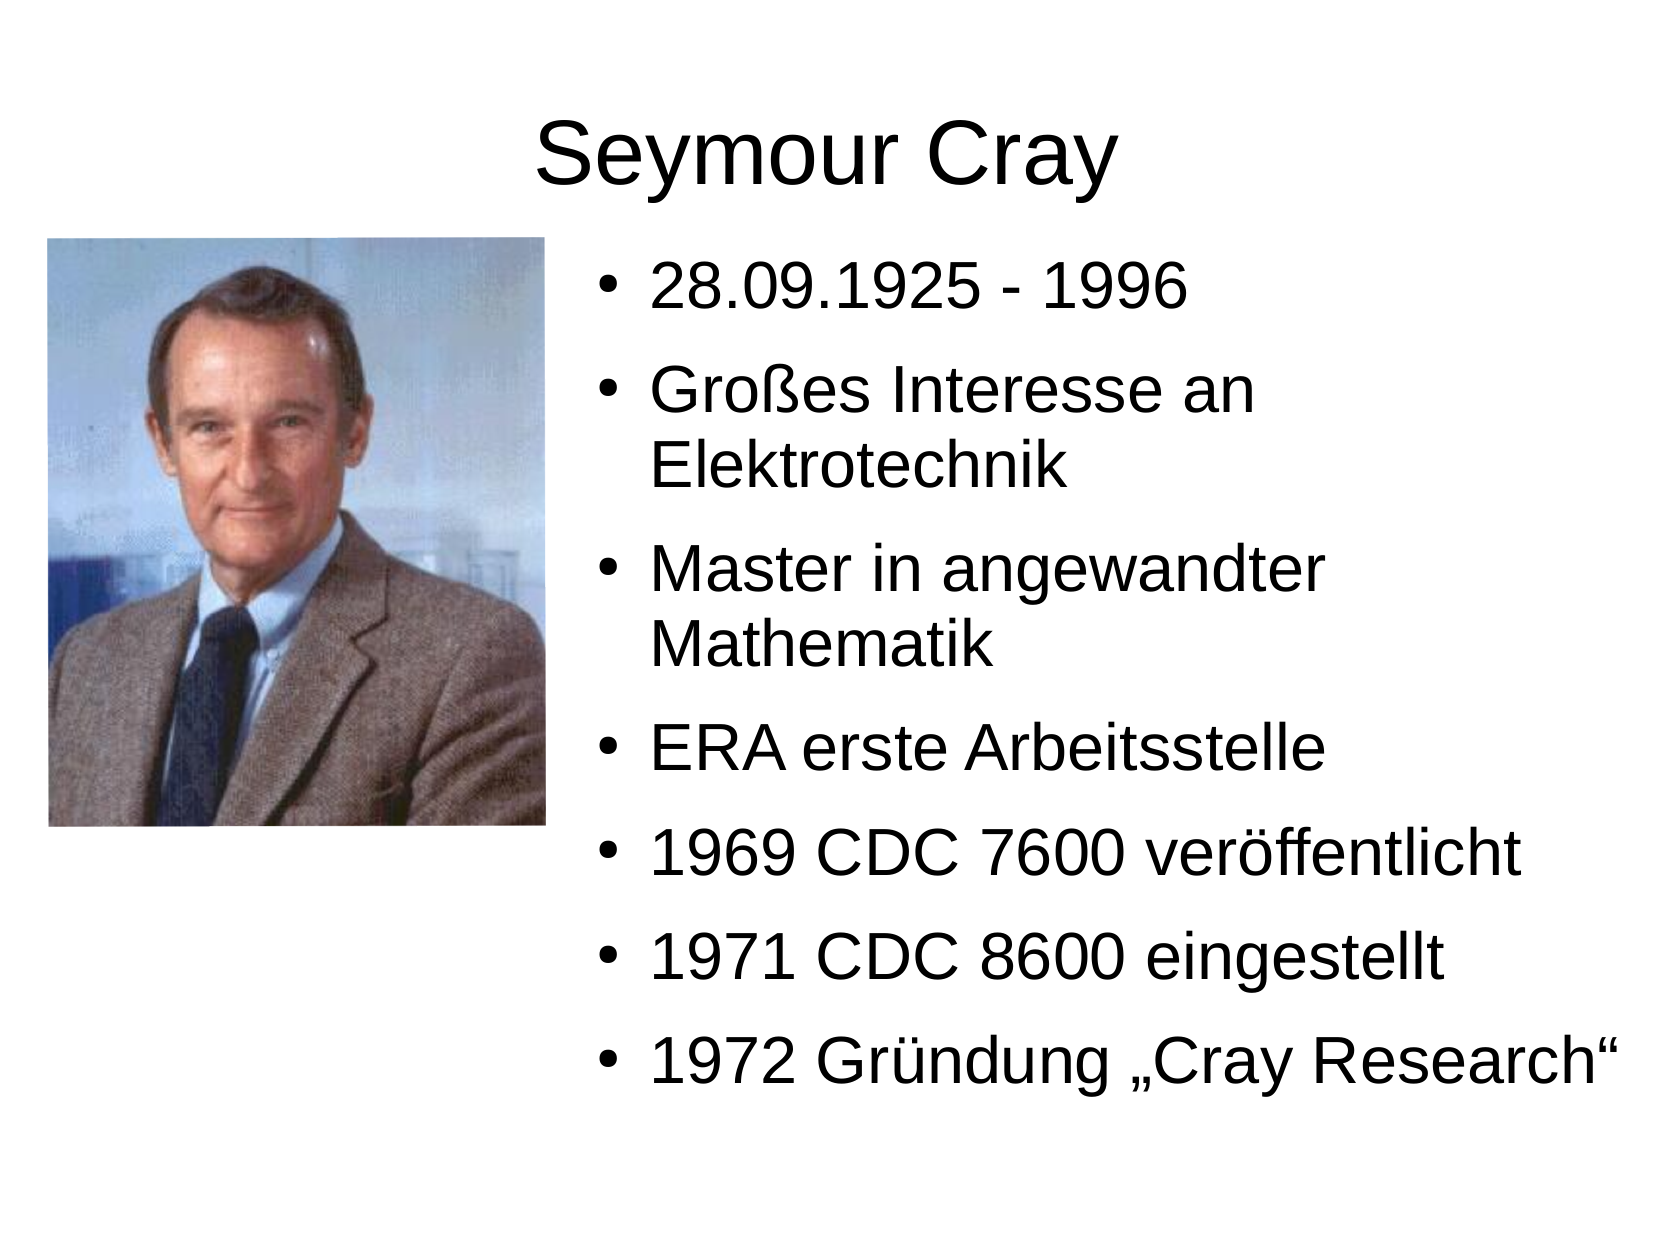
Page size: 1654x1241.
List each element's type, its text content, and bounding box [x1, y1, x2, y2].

title Seymour Cray [82, 49, 1571, 257]
list 28.09.1925 - 1996 Großes Interesse an Elektrotechnik Master in angewandter Mathematik ERA erste Arbeitsstelle 1969 CDC 7600 veröffentlicht 1971 CDC 8600 eingestellt 1972 Gründung „Cray Research“ [578, 248, 1642, 1098]
picture [46, 236, 546, 827]
